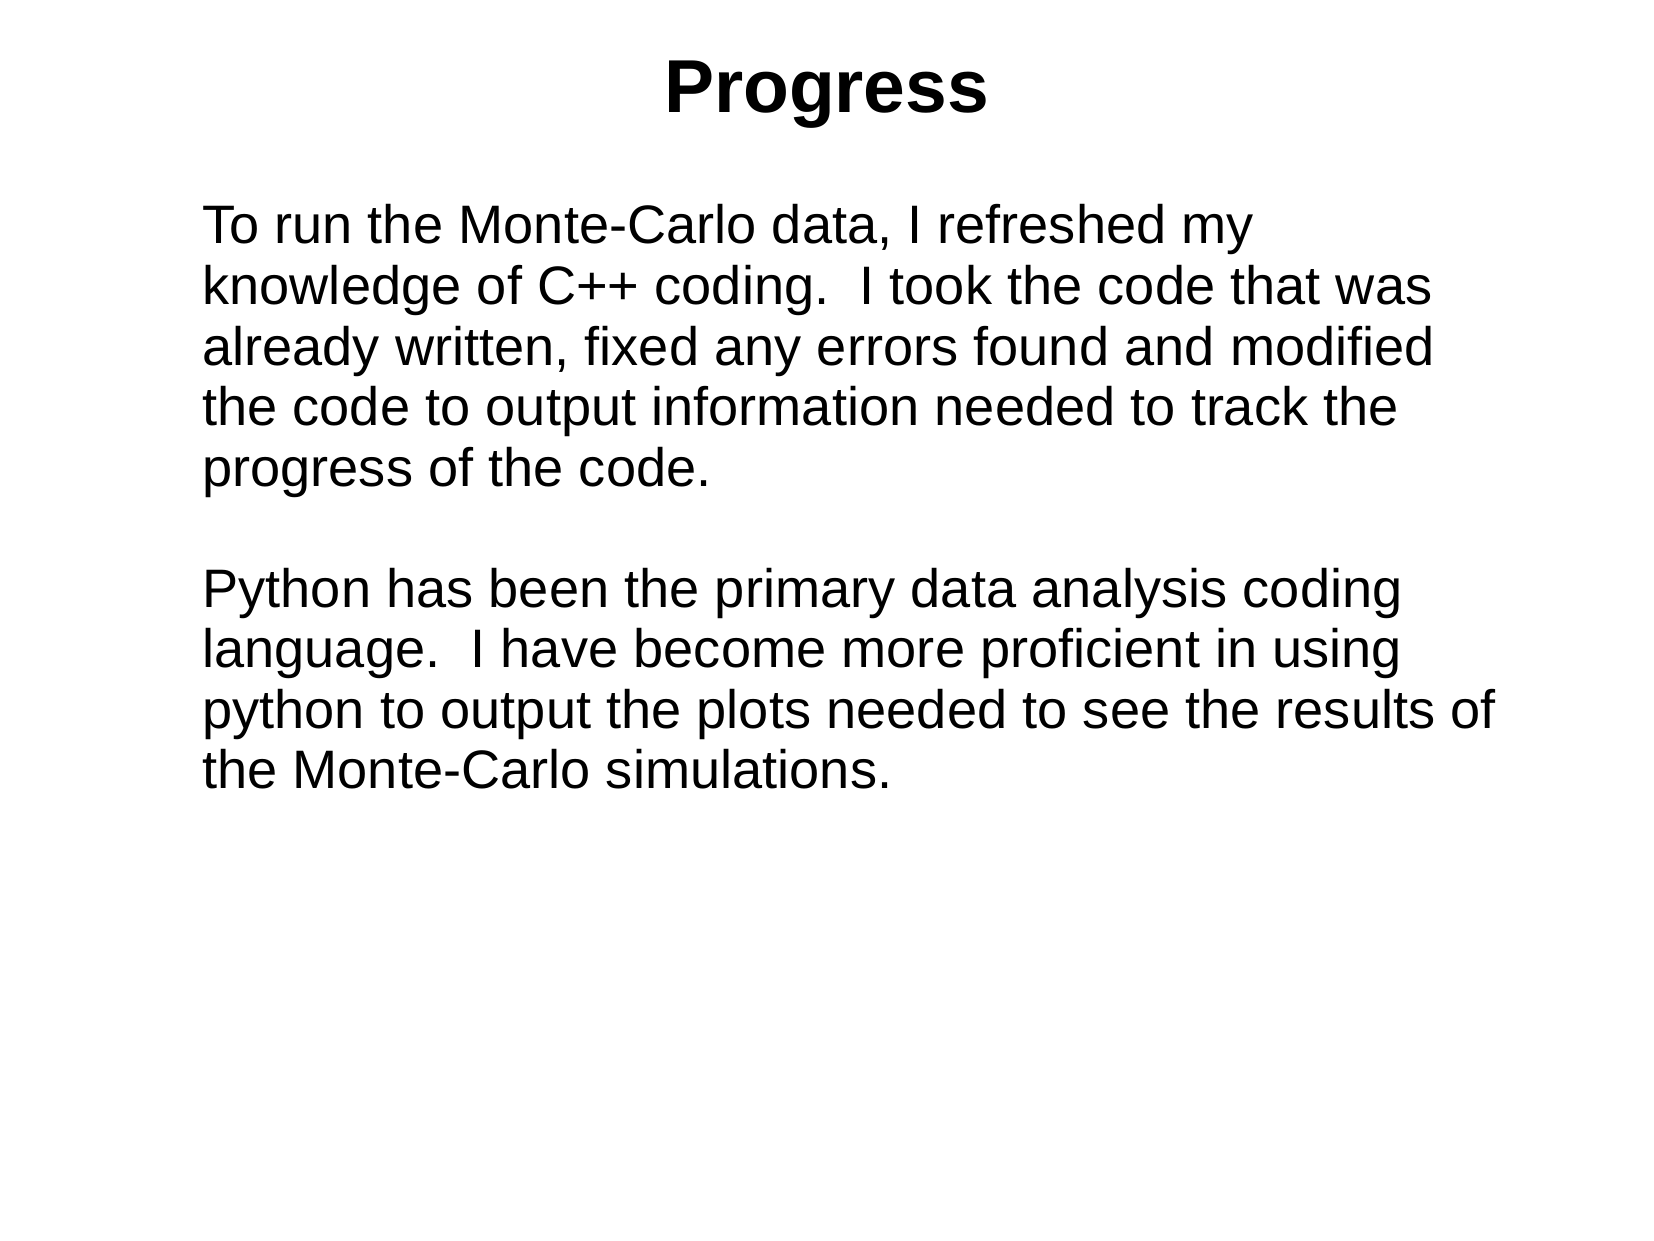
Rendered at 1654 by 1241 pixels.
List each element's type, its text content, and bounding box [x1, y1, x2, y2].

text_box Progress [433, 37, 1221, 137]
text_box To run the Monte-Carlo data, I refreshed my knowledge of C++ coding. I took the code that was already written, fixed any errors found and modified the code to output information needed to track the progress of the code. Python has been the primary data analysis coding language. I have become more proficient in using python to output the plots needed to see the results of the Monte-Carlo simulations. [187, 187, 1538, 808]
